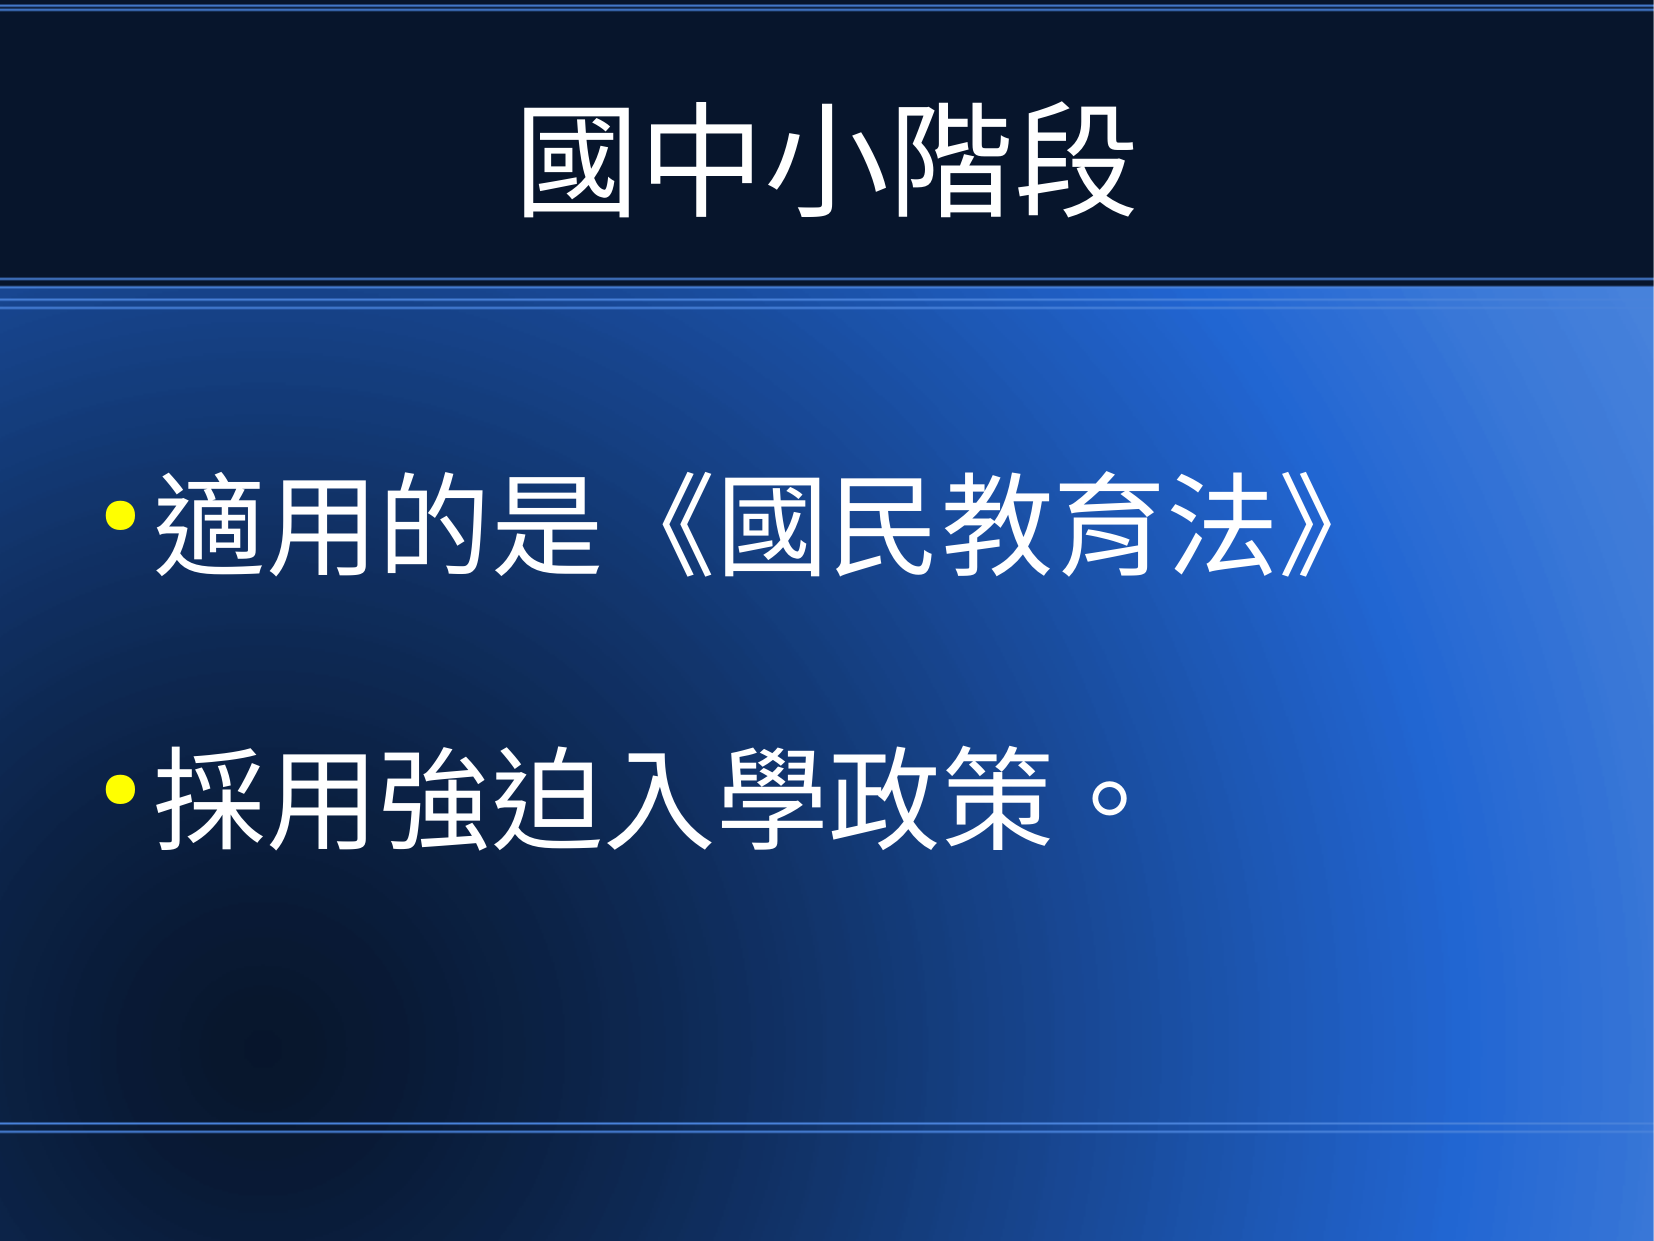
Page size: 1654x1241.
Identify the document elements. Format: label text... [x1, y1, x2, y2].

list 適用的是《國民教育法》 採用強迫入學政策。 [82, 355, 1571, 1241]
picture [0, 0, 1654, 1241]
title 國中小階段 [82, 49, 1571, 257]
